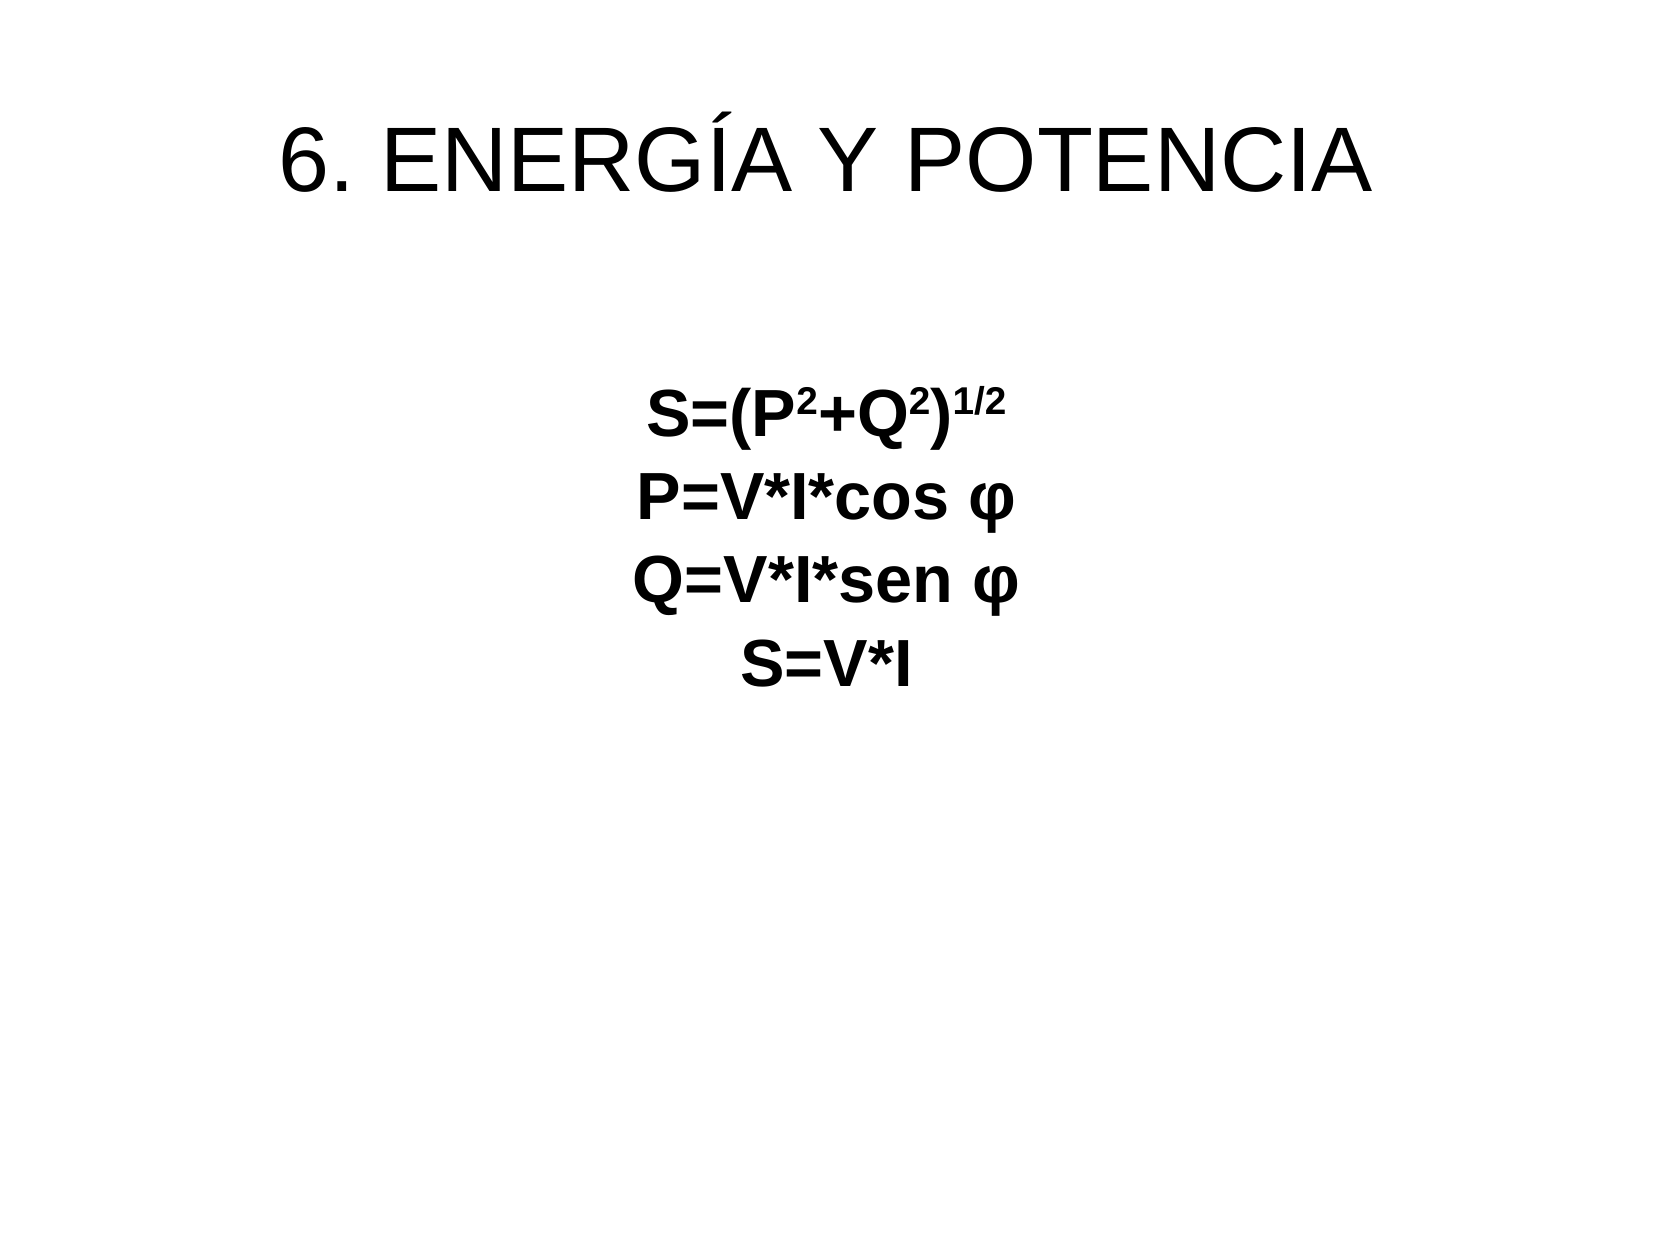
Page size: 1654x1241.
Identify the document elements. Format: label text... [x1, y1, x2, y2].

subtitle S=(P2+Q2)1/2 P=V*I*cos φ Q=V*I*sen φ S=V*I [82, 290, 1571, 1109]
title 6. ENERGÍA Y POTENCIA [82, 38, 1571, 268]
